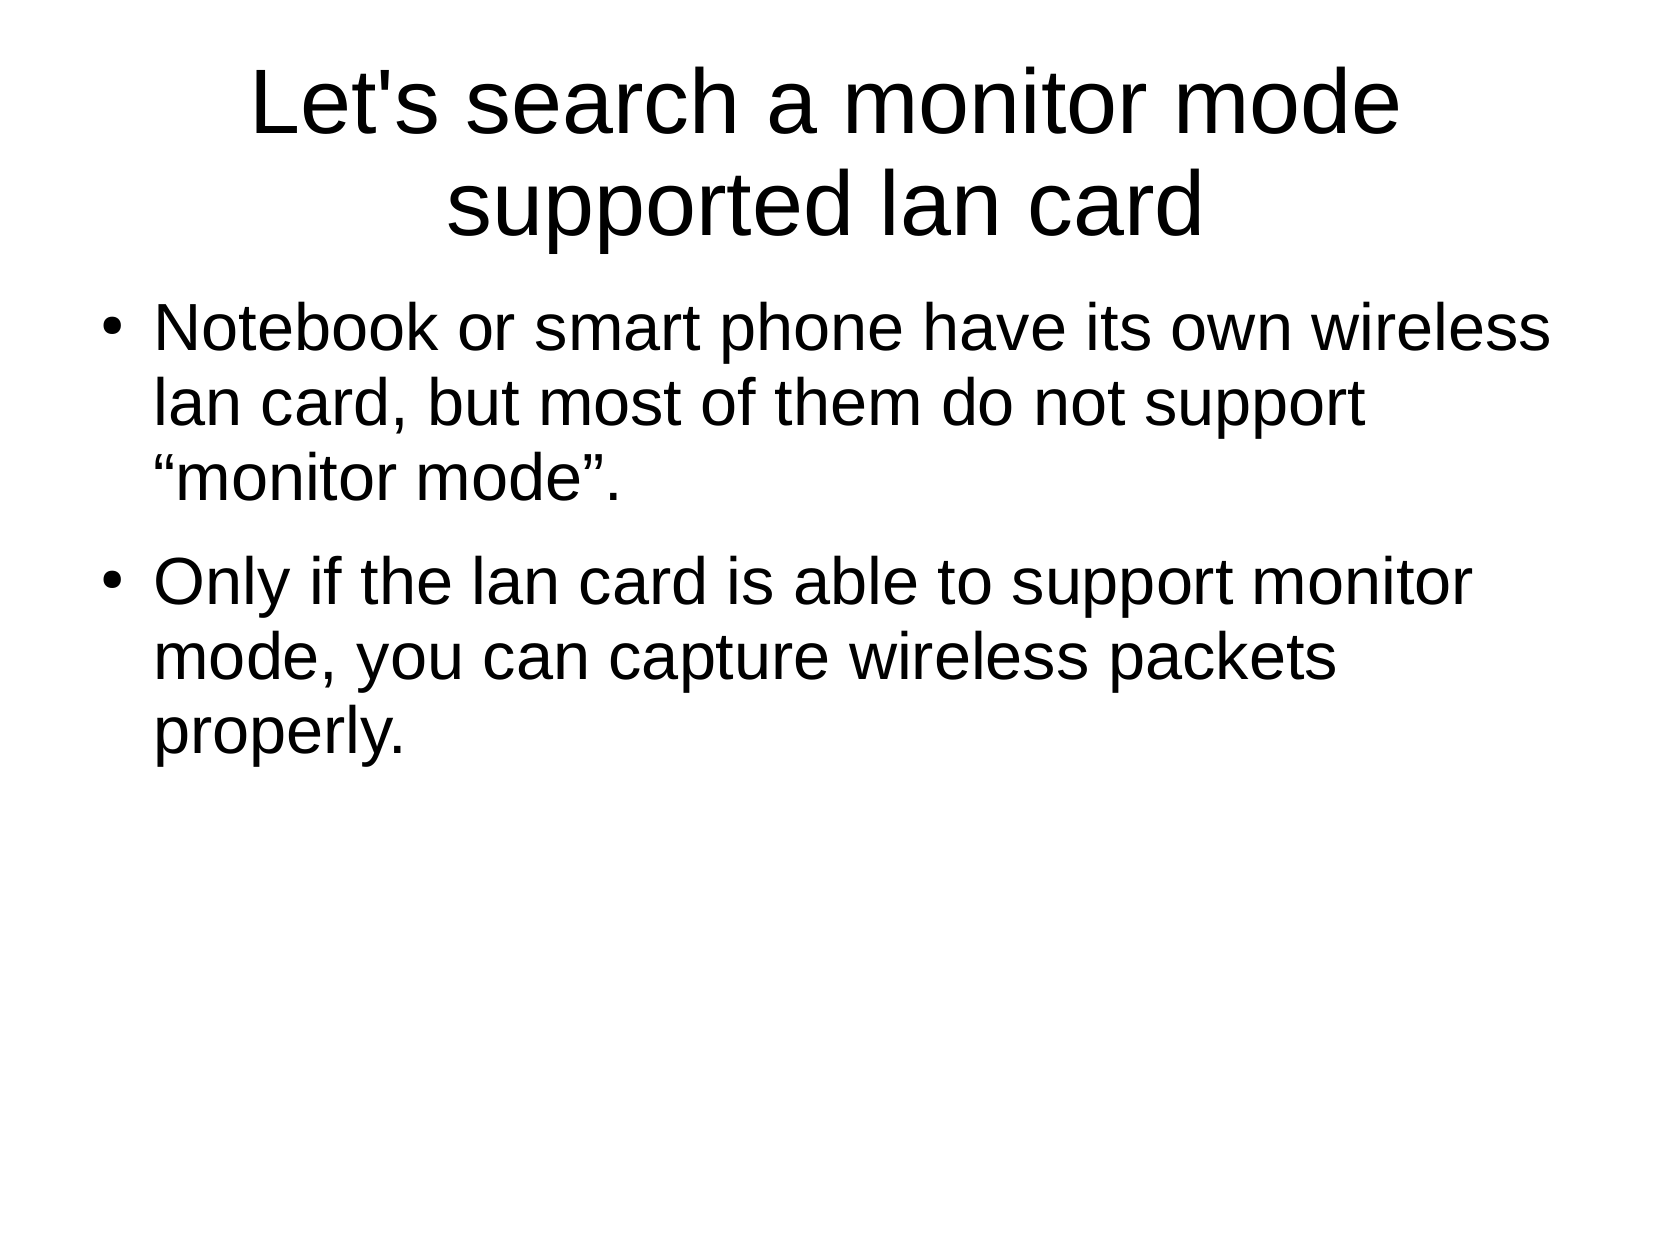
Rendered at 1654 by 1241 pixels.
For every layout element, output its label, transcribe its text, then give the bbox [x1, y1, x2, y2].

title Let's search a monitor mode supported lan card [82, 49, 1571, 257]
list Notebook or smart phone have its own wireless lan card, but most of them do not support “monitor mode”. Only if the lan card is able to support monitor mode, you can capture wireless packets properly. [82, 290, 1571, 1010]
